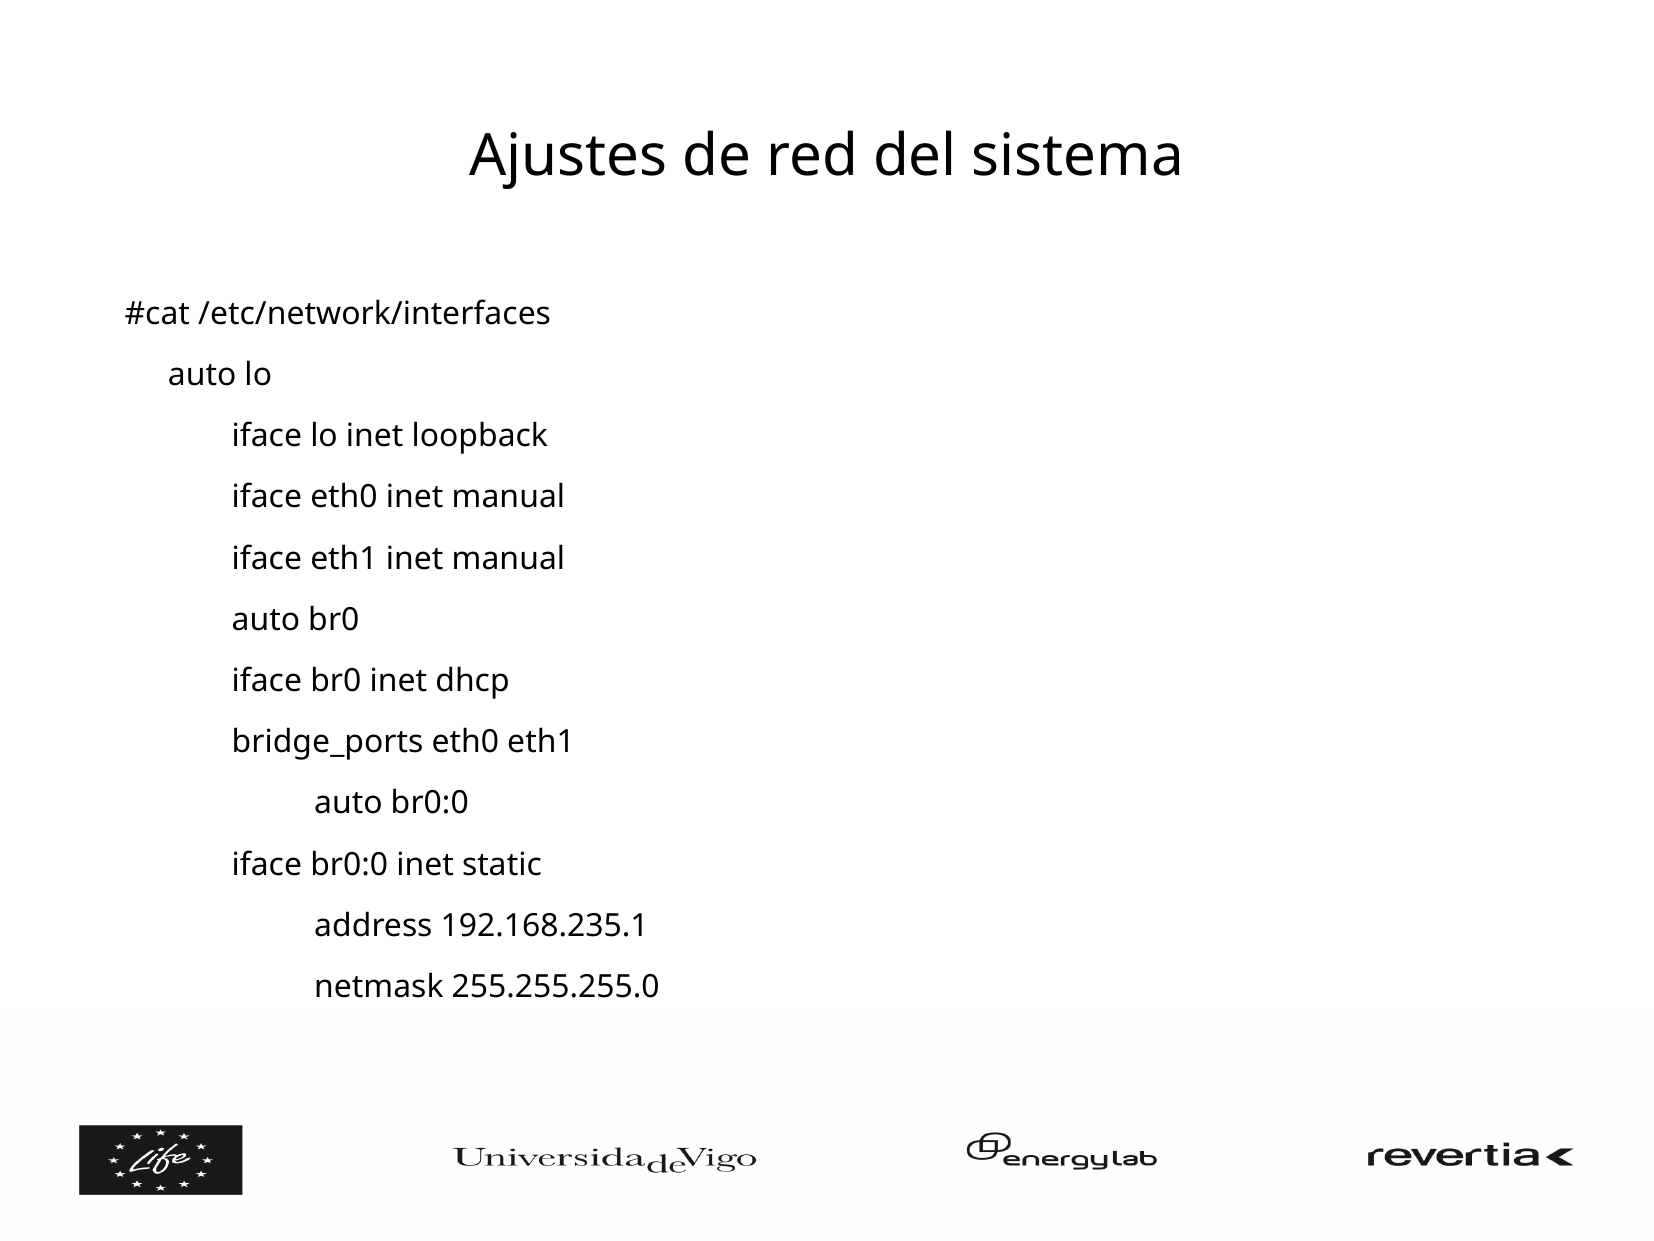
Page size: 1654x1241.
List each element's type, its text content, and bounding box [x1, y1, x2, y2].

picture [0, 1009, 1654, 1241]
title Ajustes de red del sistema [82, 49, 1571, 257]
list #cat /etc/network/interfaces auto lo iface lo inet loopback iface eth0 inet manual iface eth1 inet manual auto br0 iface br0 inet dhcp bridge_ports eth0 eth1 auto br0:0 iface br0:0 inet static address 192.168.235.1 netmask 255.255.255.0 [82, 290, 1571, 1010]
